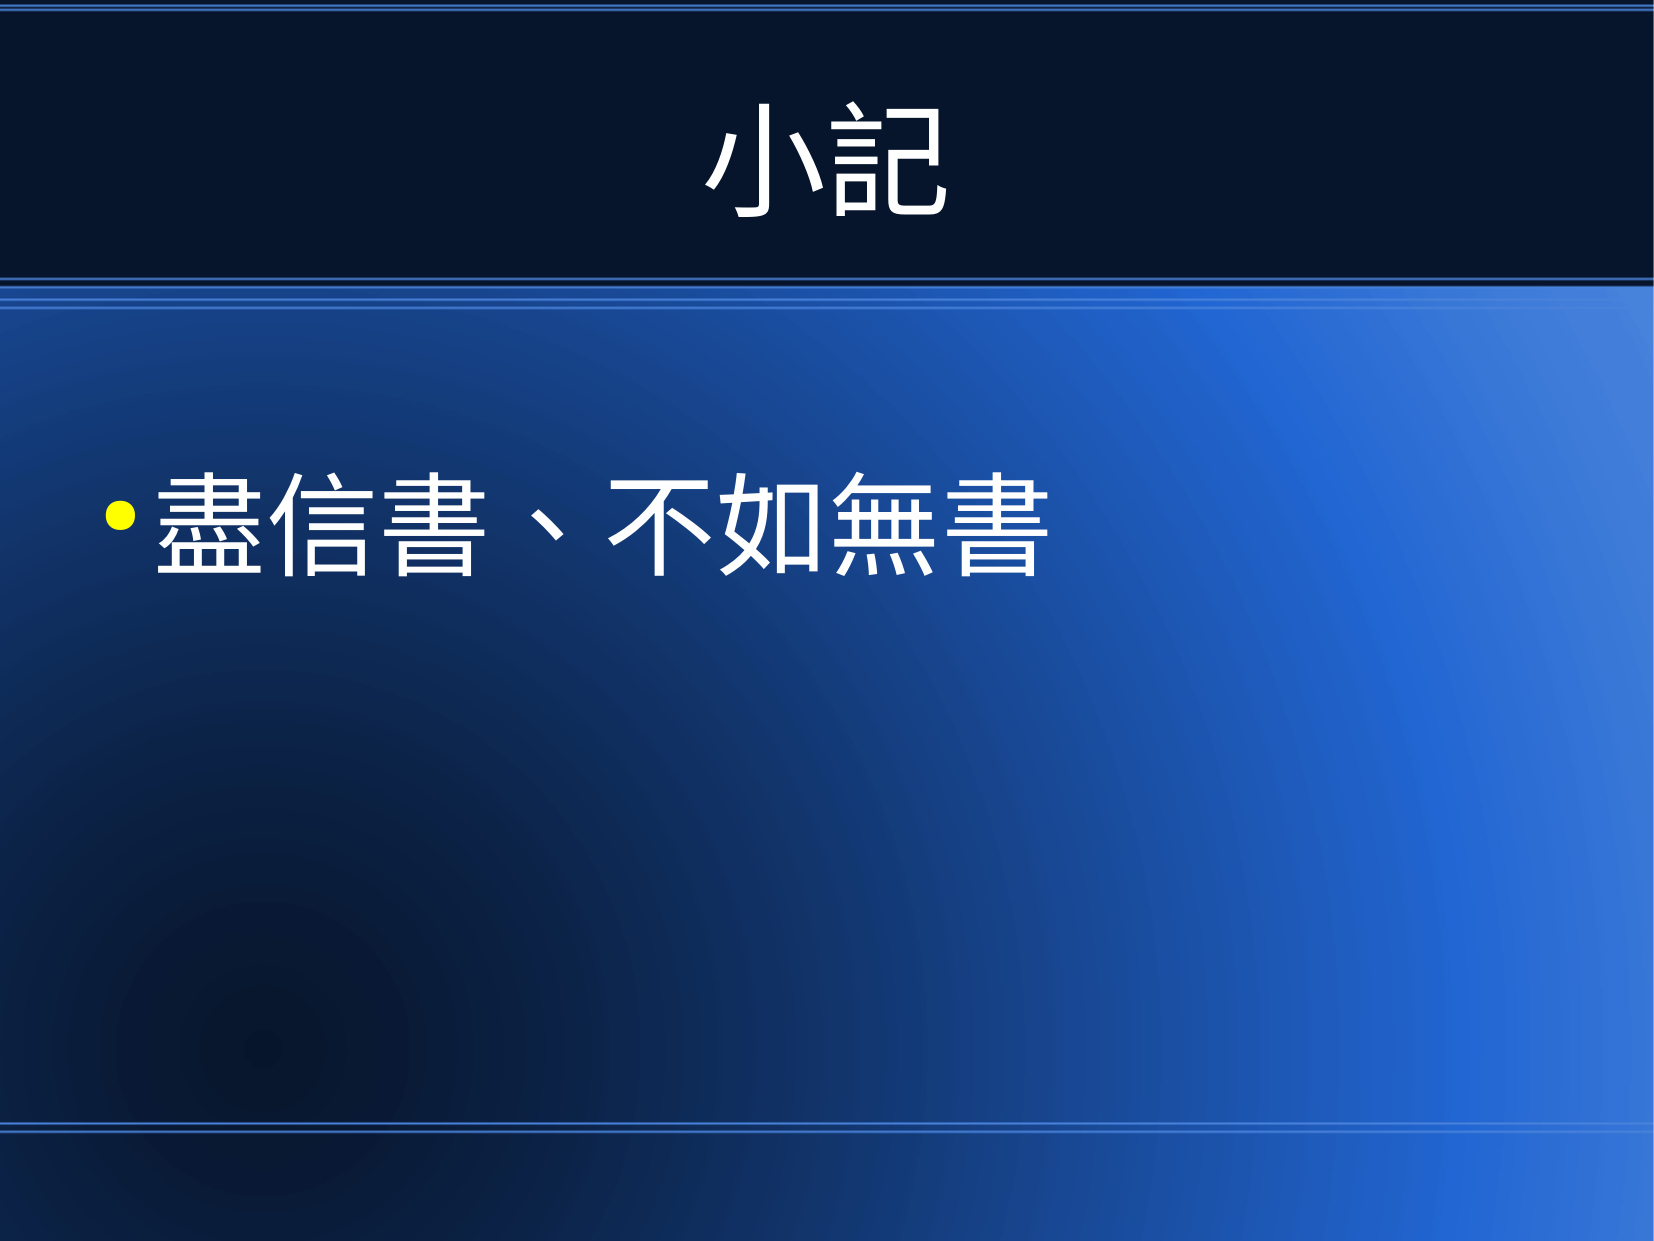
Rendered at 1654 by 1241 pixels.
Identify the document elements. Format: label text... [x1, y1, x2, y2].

picture [0, 0, 1654, 1241]
title 小記 [82, 49, 1571, 257]
list 盡信書、不如無書 [82, 355, 1571, 1241]
